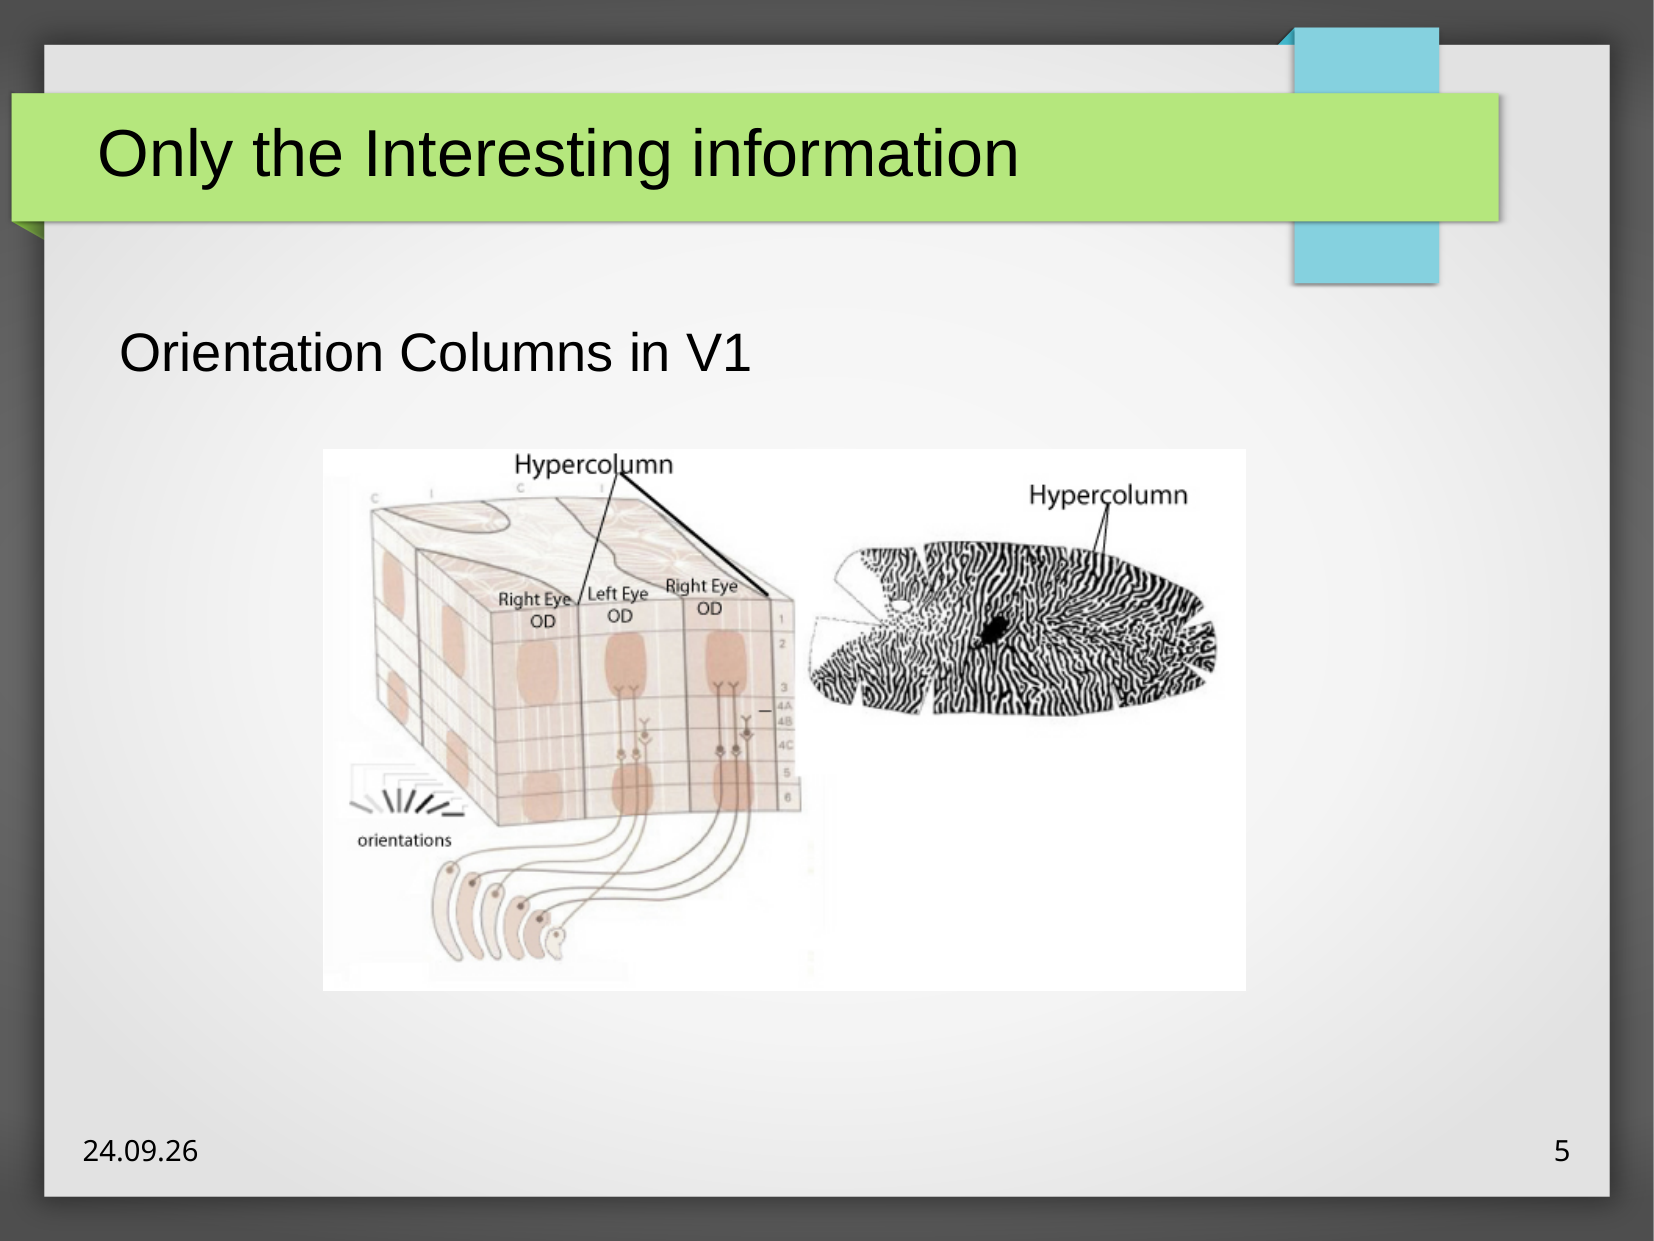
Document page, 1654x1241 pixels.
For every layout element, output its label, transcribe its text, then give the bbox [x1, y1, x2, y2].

picture [0, 0, 1654, 1241]
text_box Only the Interesting information [82, 94, 1264, 213]
text_box Orientation Columns in V1 [105, 315, 871, 391]
